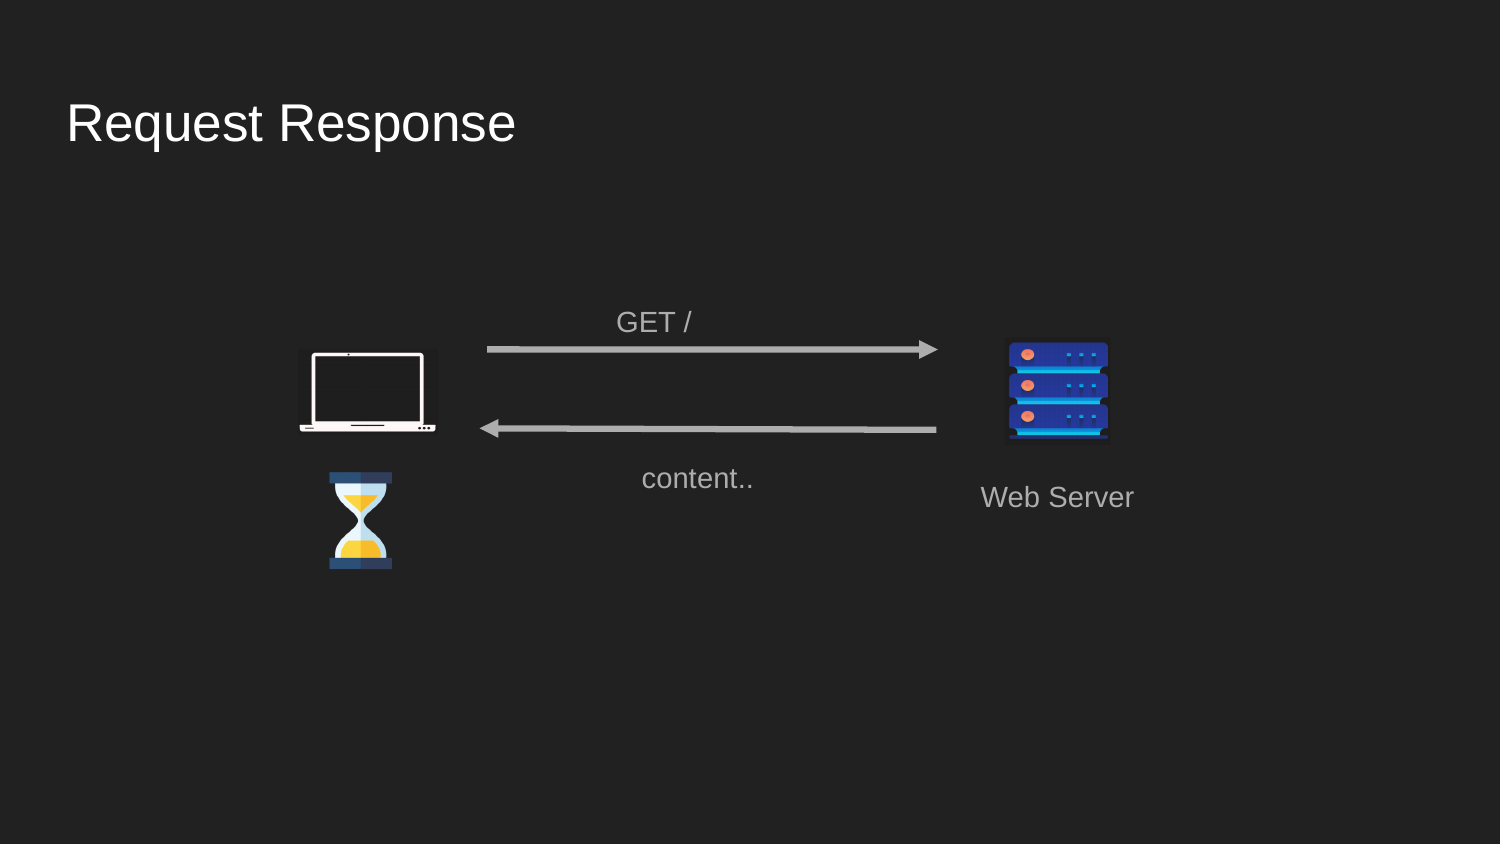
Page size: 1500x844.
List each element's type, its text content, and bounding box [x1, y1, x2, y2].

picture [297, 349, 439, 435]
picture [307, 469, 414, 576]
title Request Response [51, 72, 1449, 167]
picture [1004, 337, 1111, 445]
text_box GET / [600, 288, 906, 336]
text_box content.. [626, 444, 824, 481]
text_box Web Server [948, 463, 1167, 555]
